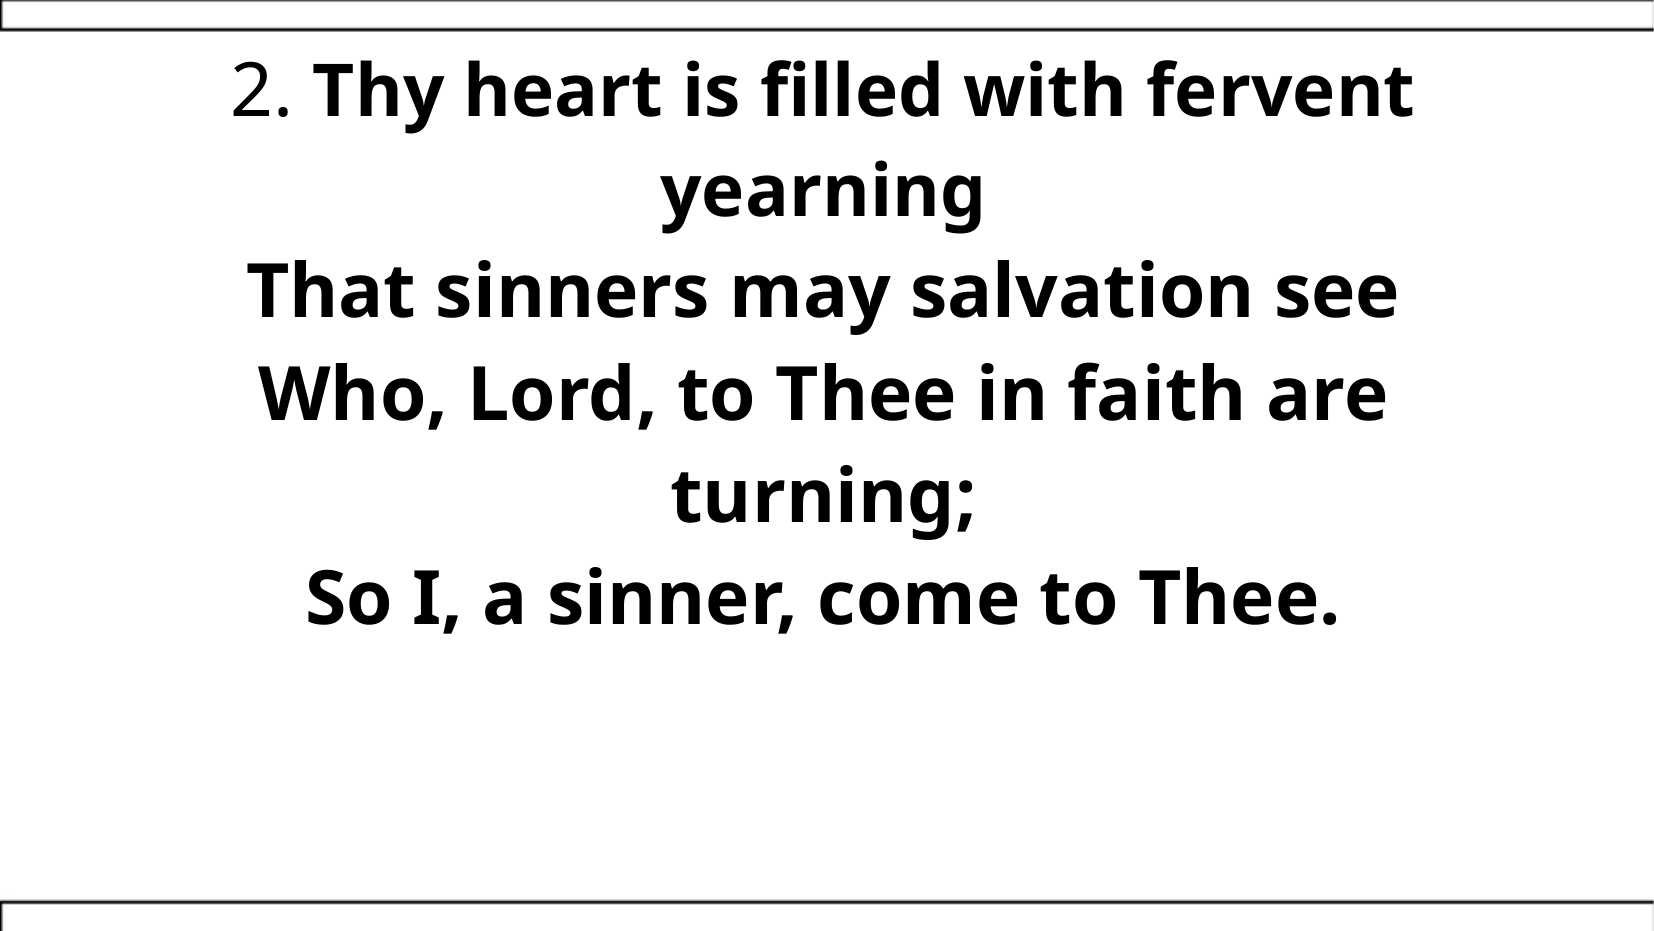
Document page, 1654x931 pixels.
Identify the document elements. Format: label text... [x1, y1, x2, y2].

text_box 2. Thy heart is filled with fervent yearning That sinners may salvation see Who, Lord, to Thee in faith are turning; So I, a sinner, come to Thee. [88, 28, 1559, 449]
picture [0, 0, 1654, 931]
